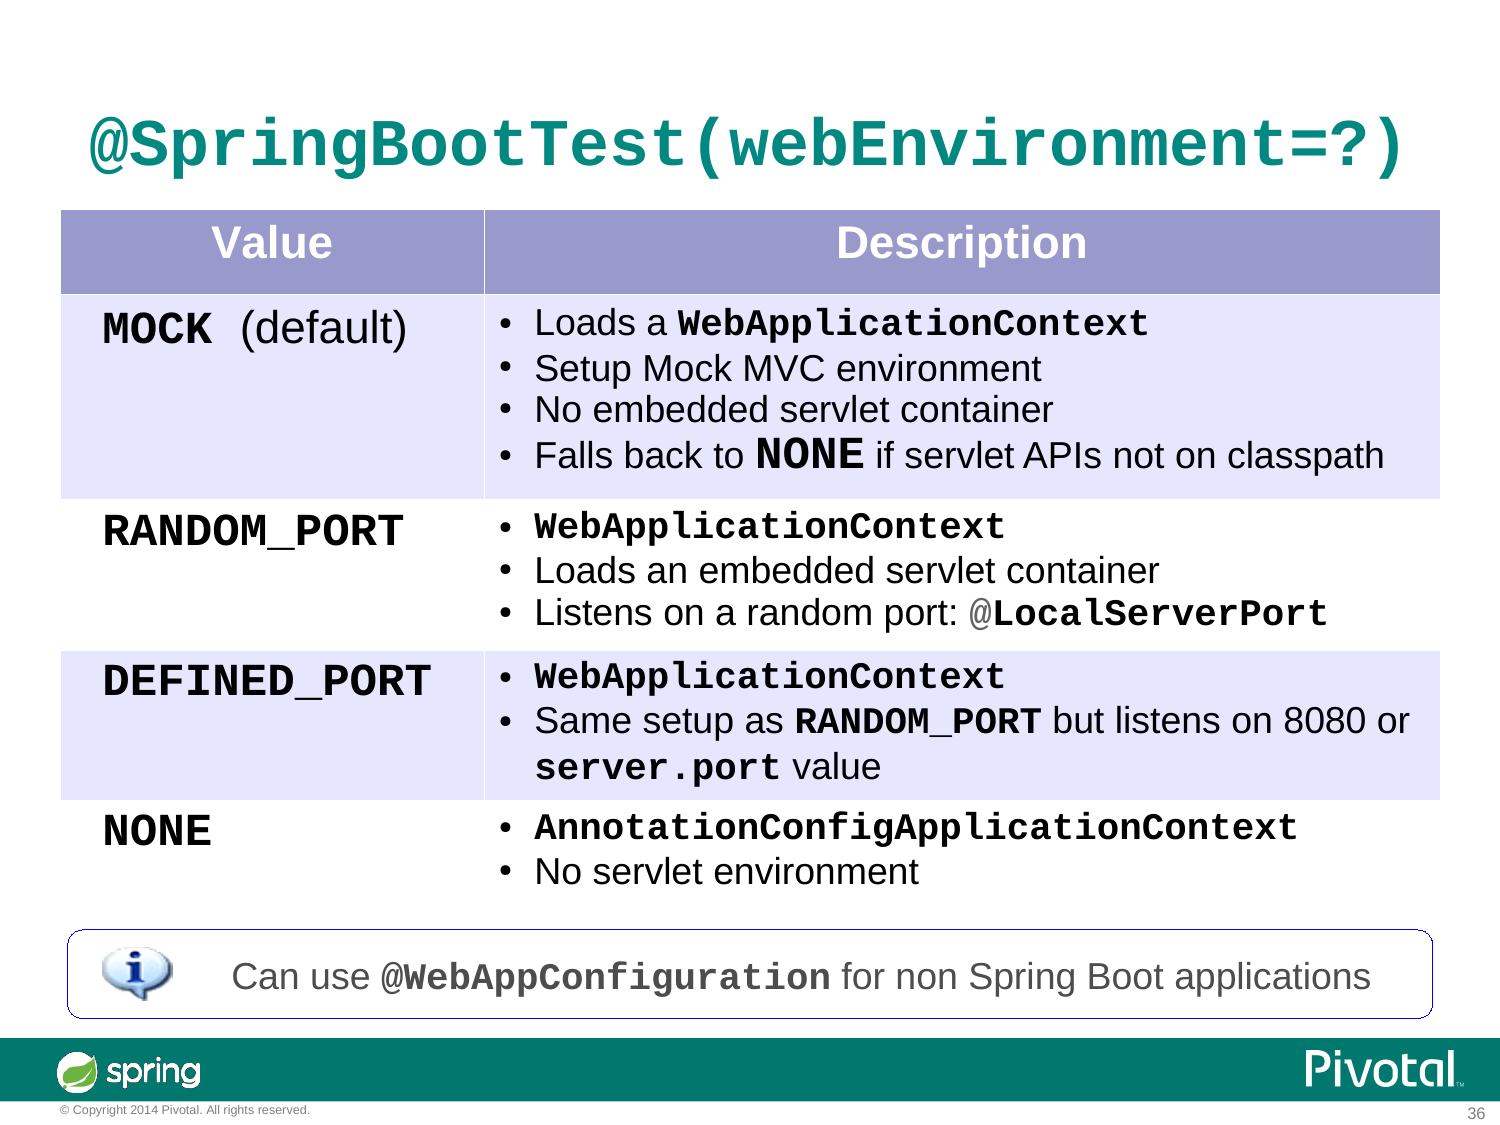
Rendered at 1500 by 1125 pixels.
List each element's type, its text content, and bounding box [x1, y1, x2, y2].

table_cell MOCK (default) [61, 295, 484, 499]
text_box Can use @WebAppConfiguration for non Spring Boot applications [68, 936, 1407, 1012]
picture [1306, 1050, 1464, 1087]
table_cell Loads a WebApplicationContext Setup Mock MVC environment No embedded servlet container Falls back to NONE if servlet APIs not on classpath [485, 295, 1440, 499]
table_header Value [61, 210, 484, 294]
table_cell DEFINED_PORT [61, 651, 484, 800]
table_cell RANDOM_PORT [61, 500, 484, 650]
text_box [70, 929, 1433, 1019]
table_cell WebApplicationContext Same setup as RANDOM_PORT but listens on 8080 or server.port value [485, 651, 1440, 800]
title @SpringBootTest(webEnvironment=?) [75, 45, 1426, 209]
picture [32, 1041, 210, 1103]
table_cell AnnotationConfigApplicationContext No servlet environment [485, 801, 1440, 907]
table_cell NONE [61, 801, 484, 907]
table_header Description [485, 210, 1440, 294]
table_cell WebApplicationContext Loads an embedded servlet container Listens on a random port: @LocalServerPort [485, 500, 1440, 650]
